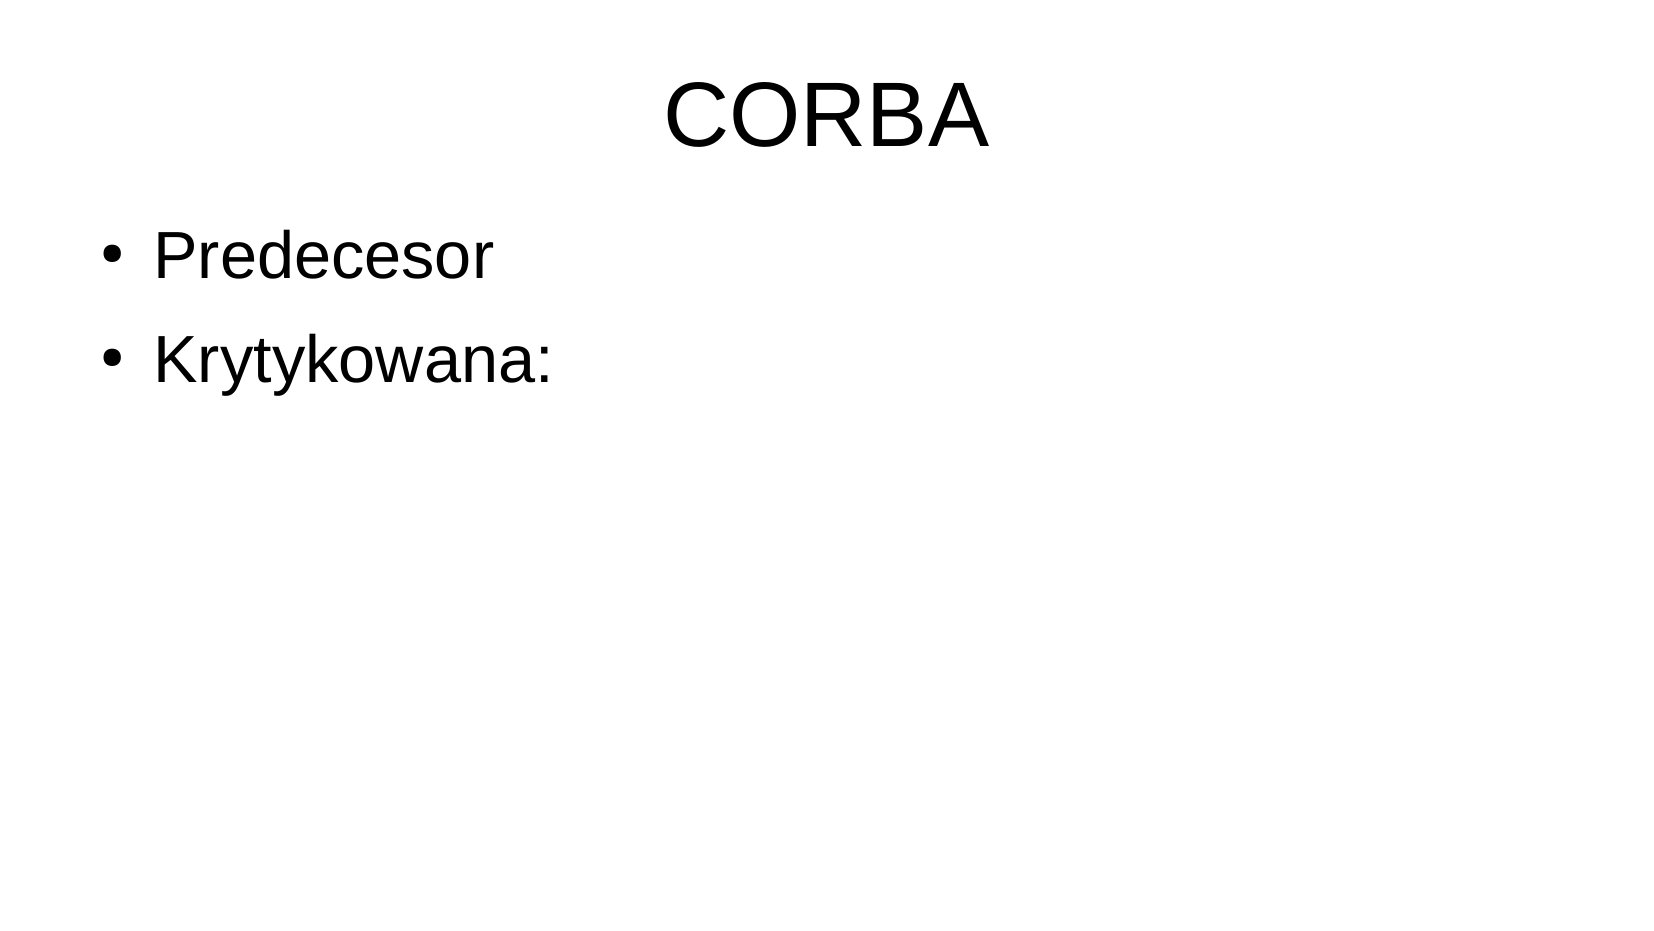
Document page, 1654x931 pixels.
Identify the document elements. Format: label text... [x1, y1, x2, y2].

list Predecesor Krytykowana: [82, 217, 1571, 758]
title CORBA [82, 37, 1571, 193]
